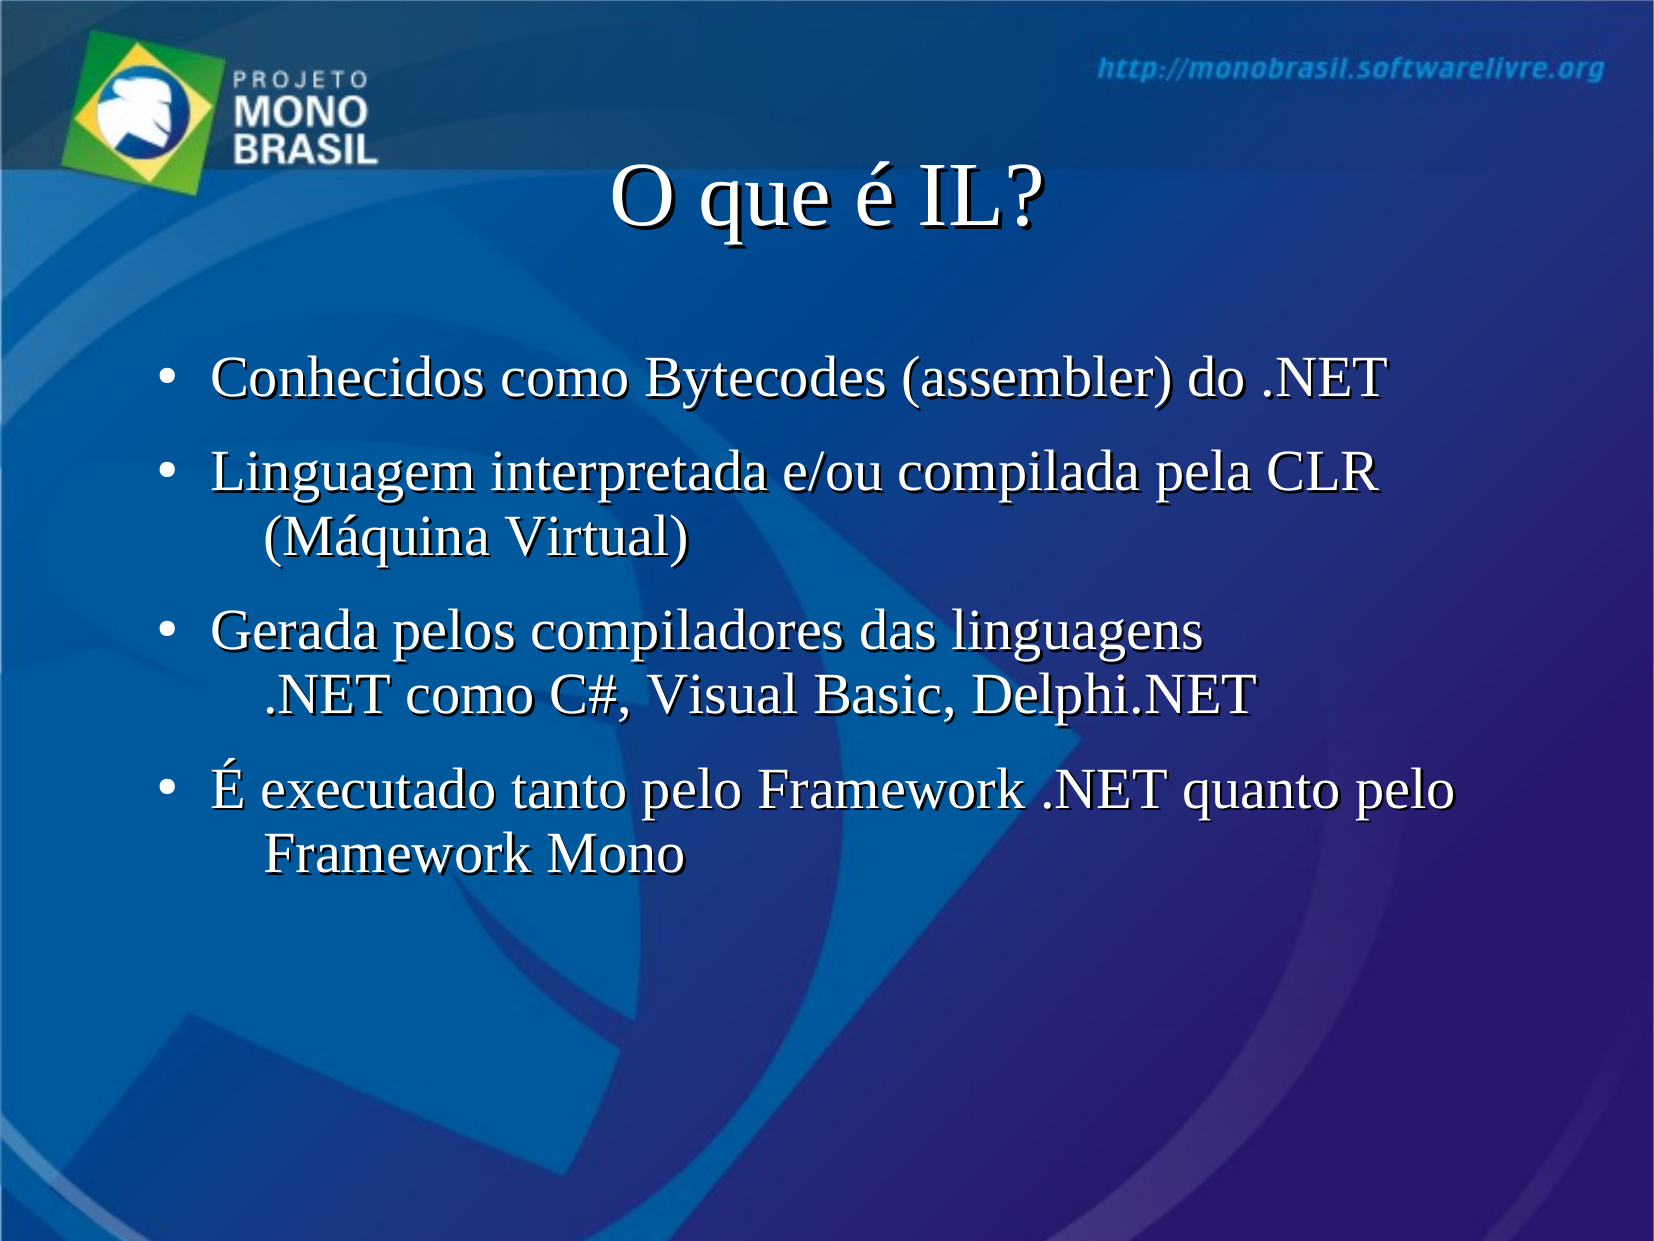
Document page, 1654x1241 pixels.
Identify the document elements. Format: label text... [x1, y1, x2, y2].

list Conhecidos como Bytecodes (assembler) do .NET Linguagem interpretada e/ou compilada pela CLR (Máquina Virtual) Gerada pelos compiladores das linguagens .NET como C#, Visual Basic, Delphi.NET É executado tanto pelo Framework .NET quanto pelo Framework Mono [121, 344, 1534, 1127]
title O que é IL? [121, 91, 1534, 299]
picture [0, 0, 1654, 1241]
